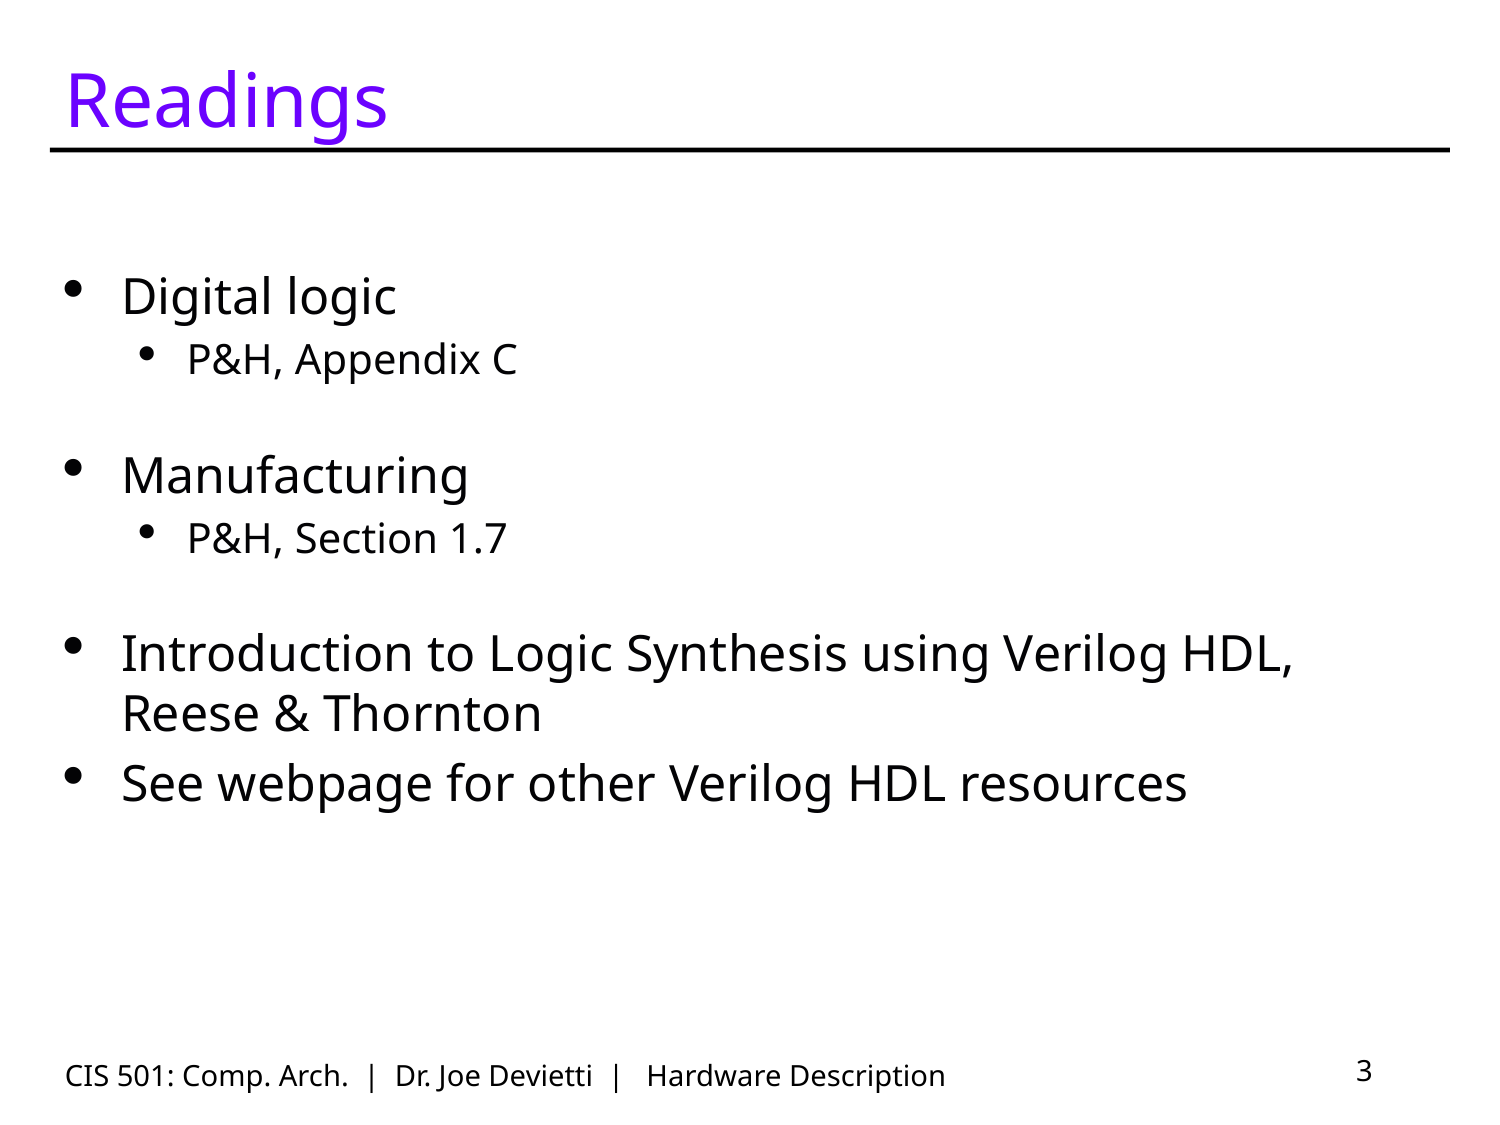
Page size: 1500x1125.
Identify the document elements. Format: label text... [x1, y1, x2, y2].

text_box Readings [49, 37, 1375, 150]
text_box <number> [1074, 1049, 1388, 1100]
text_box Digital logic P&H, Appendix C Manufacturing P&H, Section 1.7 Introduction to Logic Synthesis using Verilog HDL, Reese & Thornton See webpage for other Verilog HDL resources [49, 187, 1450, 1025]
text_box CIS 501: Comp. Arch. | Dr. Joe Devietti | Hardware Description [49, 1049, 988, 1100]
